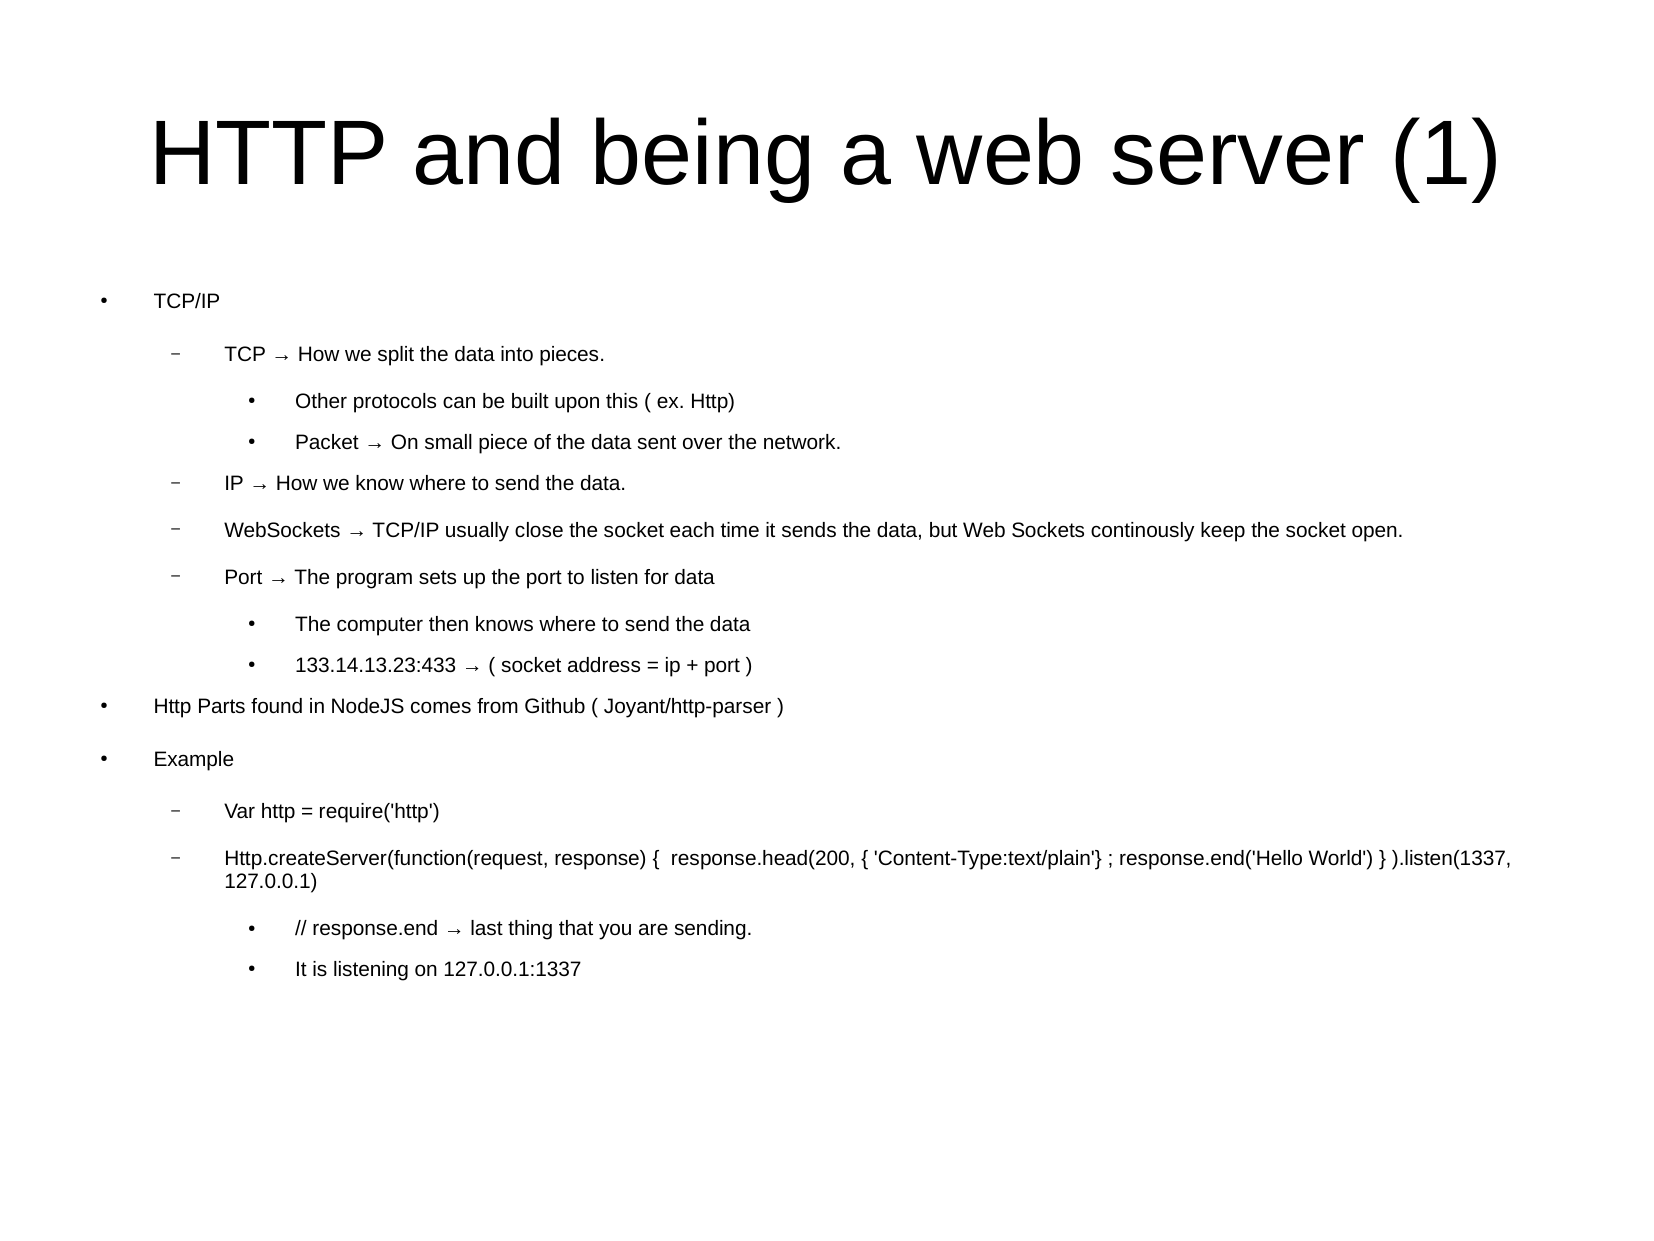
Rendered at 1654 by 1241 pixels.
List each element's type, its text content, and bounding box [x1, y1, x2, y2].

list TCP/IP TCP → How we split the data into pieces. Other protocols can be built upon this ( ex. Http) Packet → On small piece of the data sent over the network. IP → How we know where to send the data. WebSockets → TCP/IP usually close the socket each time it sends the data, but Web Sockets continously keep the socket open. Port → The program sets up the port to listen for data The computer then knows where to send the data 133.14.13.23:433 → ( socket address = ip + port ) Http Parts found in NodeJS comes from Github ( Joyant/http-parser ) Example Var http = require('http') Http.createServer(function(request, response) { response.head(200, { 'Content-Type:text/plain'} ; response.end('Hello World') } ).listen(1337, 127.0.0.1) // response.end → last thing that you are sending. It is listening on 127.0.0.1:1337 [82, 290, 1571, 1201]
title HTTP and being a web server (1) [82, 49, 1571, 257]
